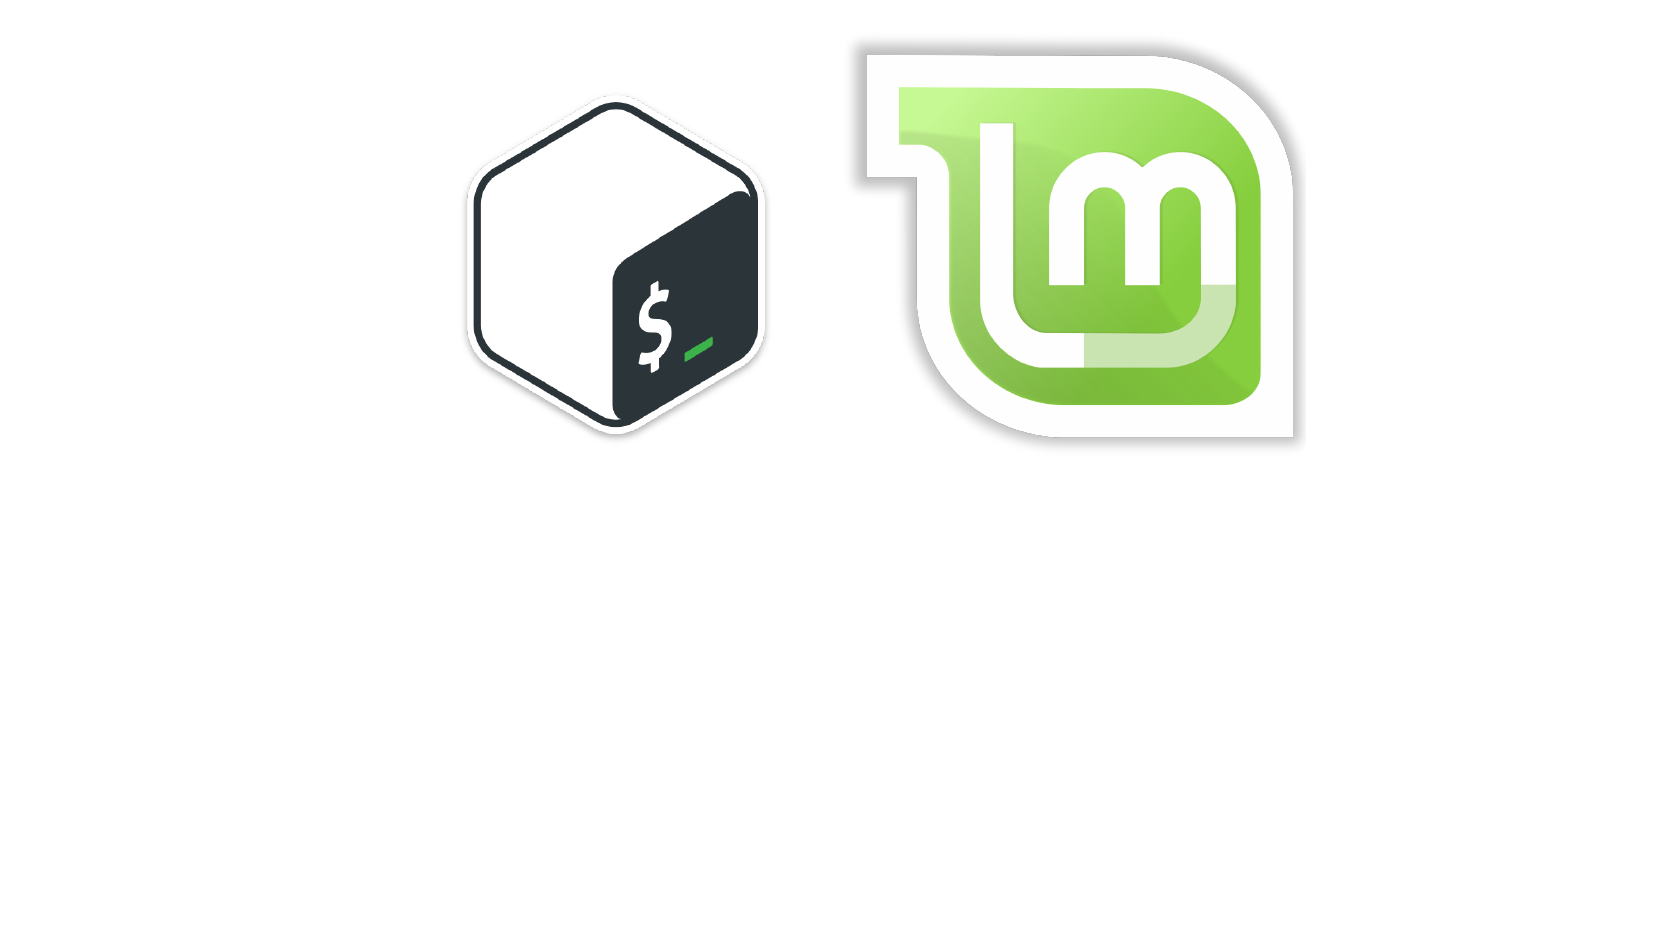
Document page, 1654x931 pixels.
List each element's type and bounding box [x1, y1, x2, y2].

picture [390, 29, 1306, 493]
